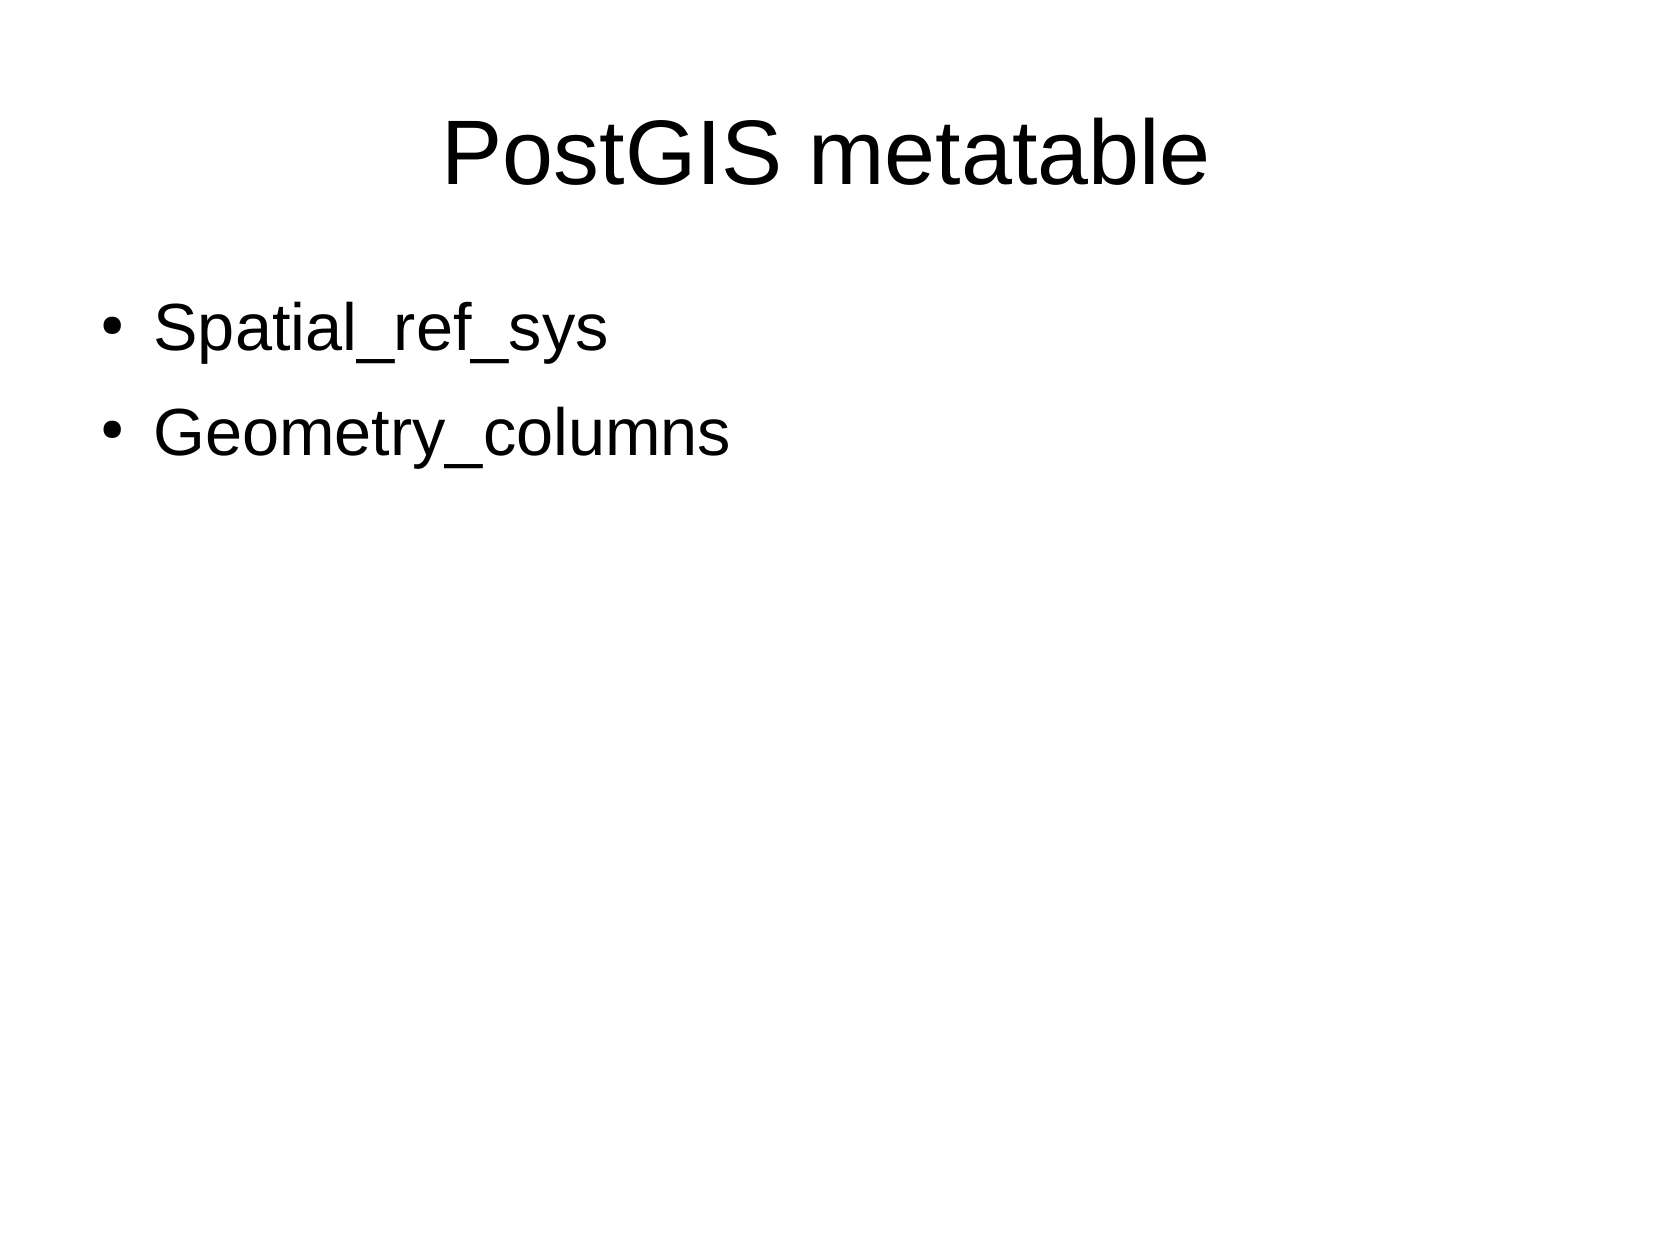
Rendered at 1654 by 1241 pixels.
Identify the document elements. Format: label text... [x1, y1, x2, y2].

title PostGIS metatable [82, 49, 1571, 257]
list Spatial_ref_sys Geometry_columns [82, 290, 1538, 1010]
